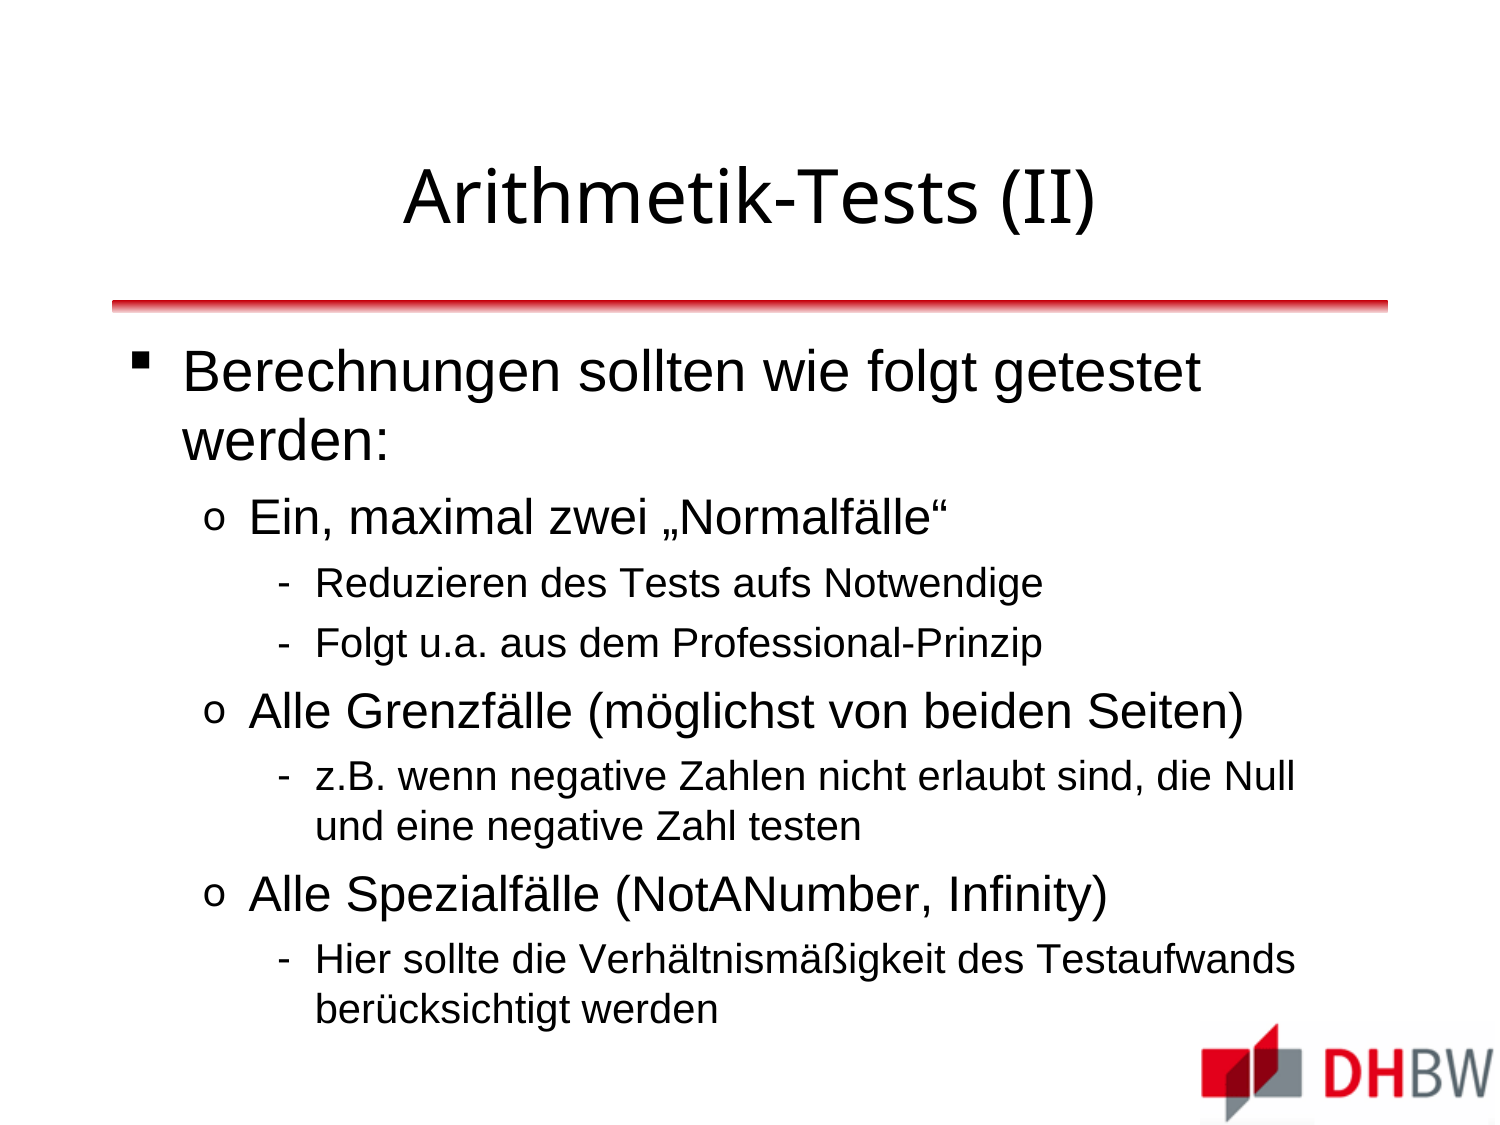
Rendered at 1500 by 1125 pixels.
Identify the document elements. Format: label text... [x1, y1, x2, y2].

picture [1200, 1021, 1495, 1125]
title Arithmetik-Tests (II) [112, 99, 1388, 288]
list Berechnungen sollten wie folgt getestet werden: Ein, maximal zwei „Normalfälle“ Reduzieren des Tests aufs Notwendige Folgt u.a. aus dem Professional-Prinzip Alle Grenzfälle (möglichst von beiden Seiten) z.B. wenn negative Zahlen nicht erlaubt sind, die Null und eine negative Zahl testen Alle Spezialfälle (NotANumber, Infinity) Hier sollte die Verhältnismäßigkeit des Testaufwands berücksichtigt werden [112, 324, 1388, 1051]
